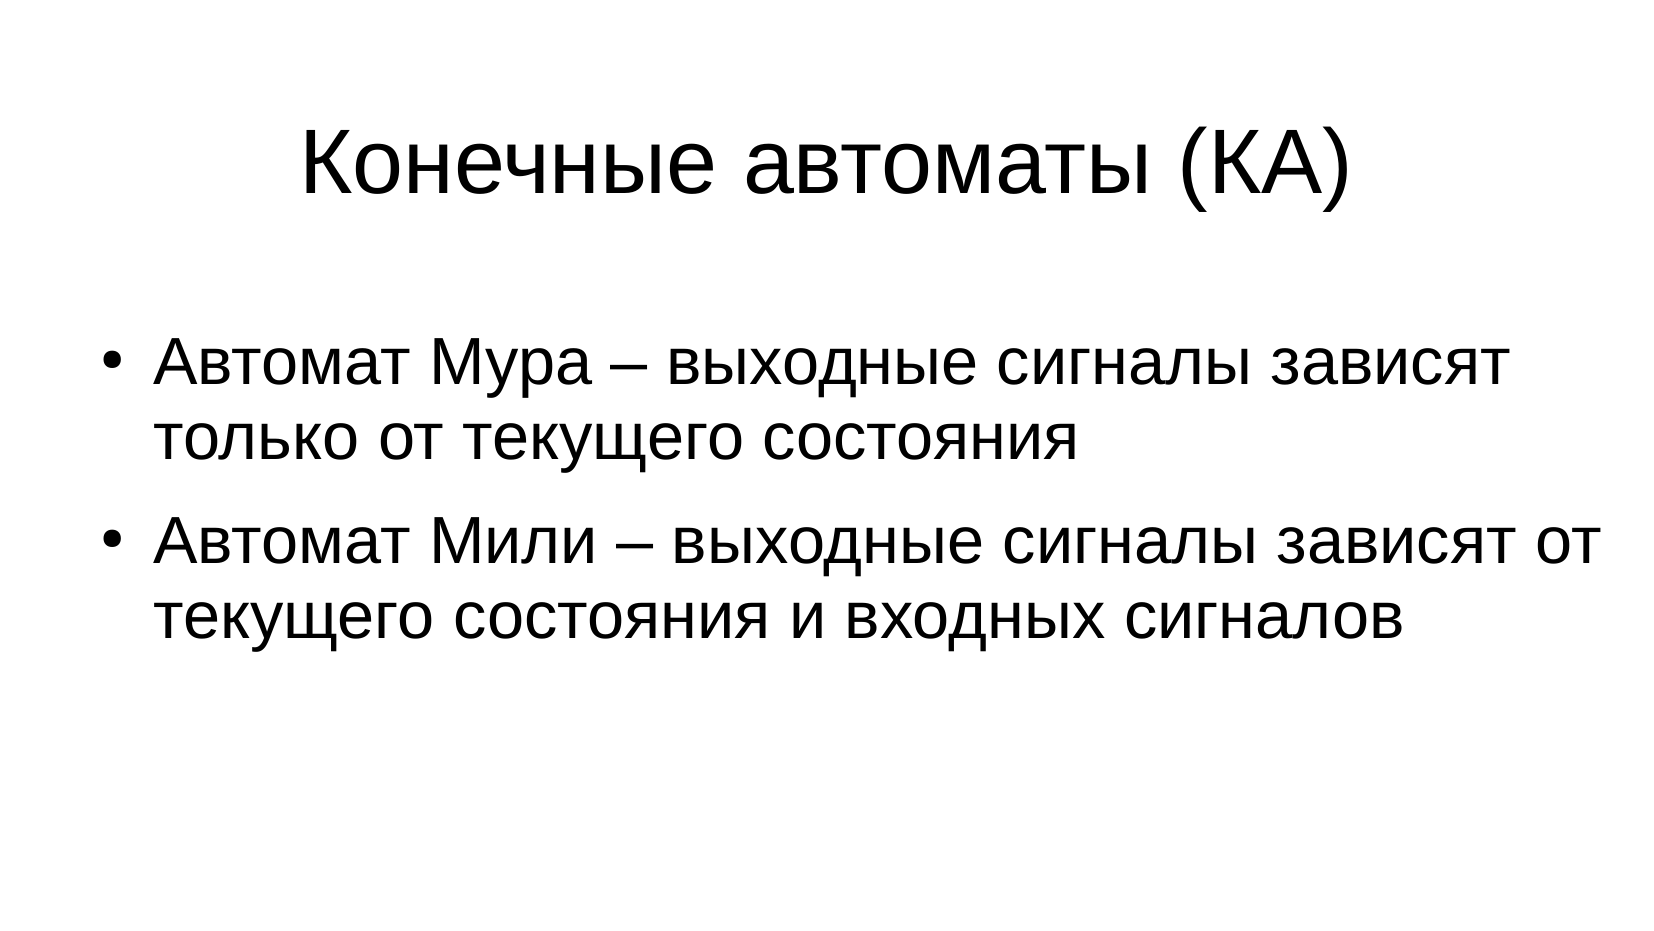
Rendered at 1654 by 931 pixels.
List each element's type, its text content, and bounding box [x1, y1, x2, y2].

list Автомат Мура – выходные сигналы зависят только от текущего состояния Автомат Мили – выходные сигналы зависят от текущего состояния и входных сигналов [82, 323, 1606, 864]
title Конечные автоматы (КА) [82, 84, 1571, 240]
